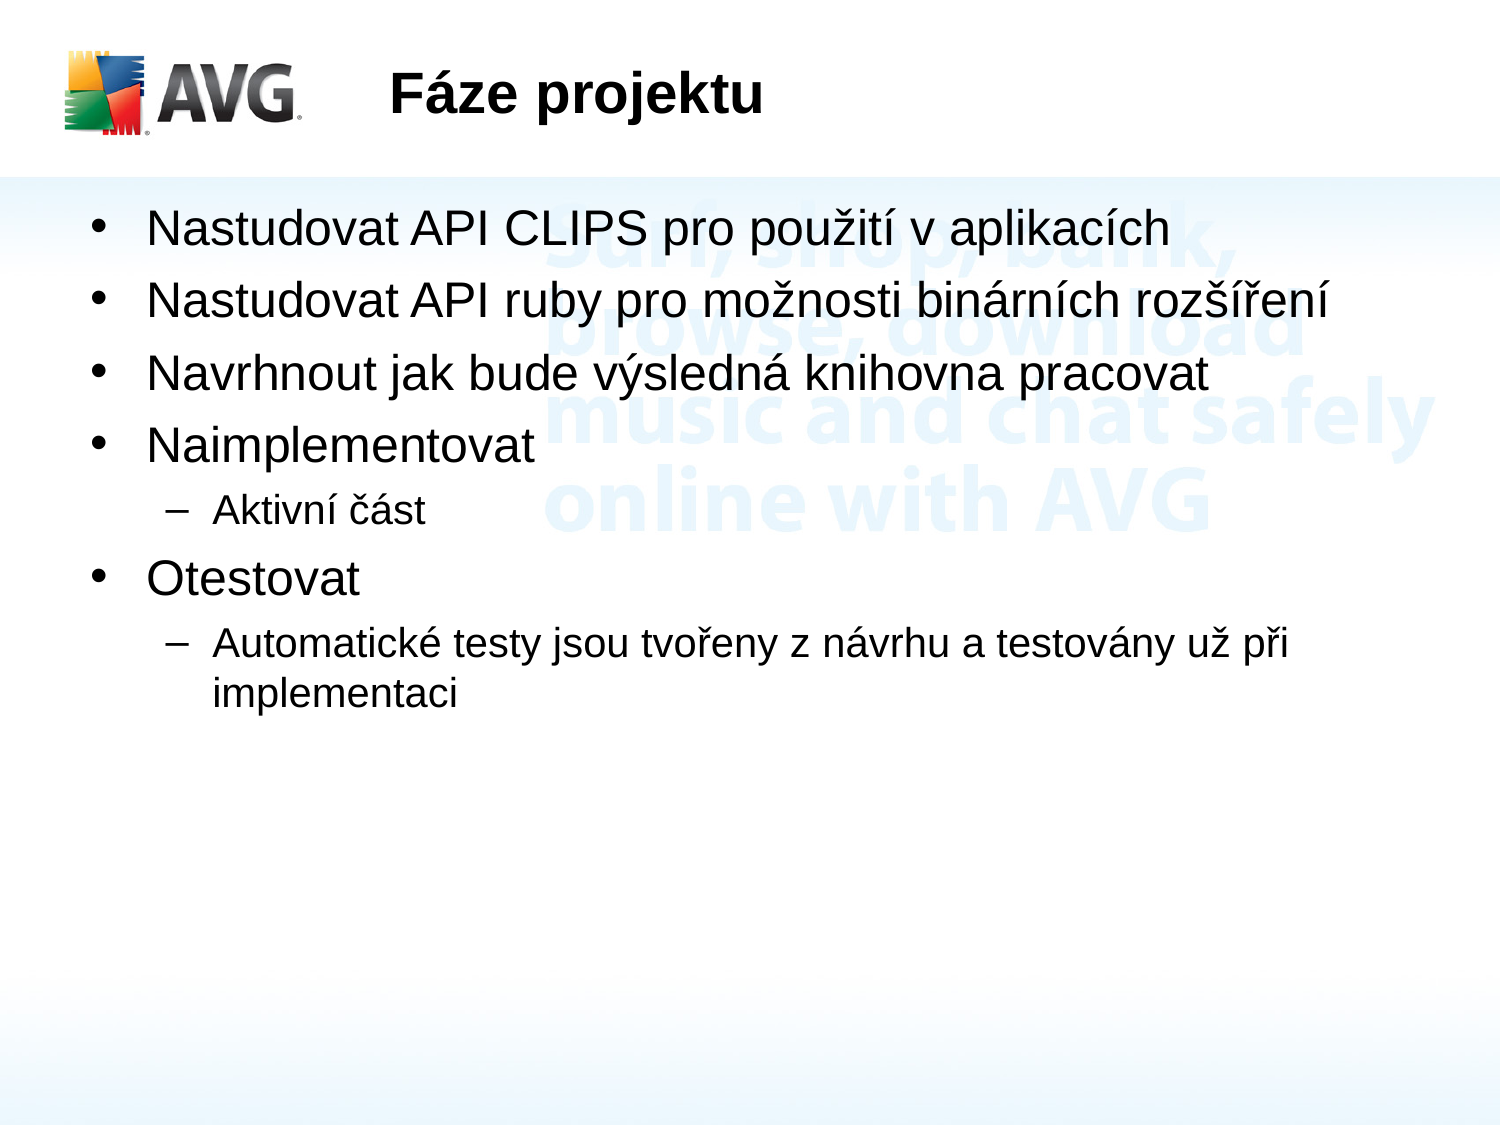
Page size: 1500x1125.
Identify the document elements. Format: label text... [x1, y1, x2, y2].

list Nastudovat API CLIPS pro použití v aplikacích Nastudovat API ruby pro možnosti binárních rozšíření Navrhnout jak bude výsledná knihovna pracovat Naimplementovat Aktivní část Otestovat Automatické testy jsou tvořeny z návrhu a testovány už při implementaci [75, 187, 1426, 1020]
picture [0, 0, 1500, 1125]
title Fáze projektu [375, 29, 1463, 150]
